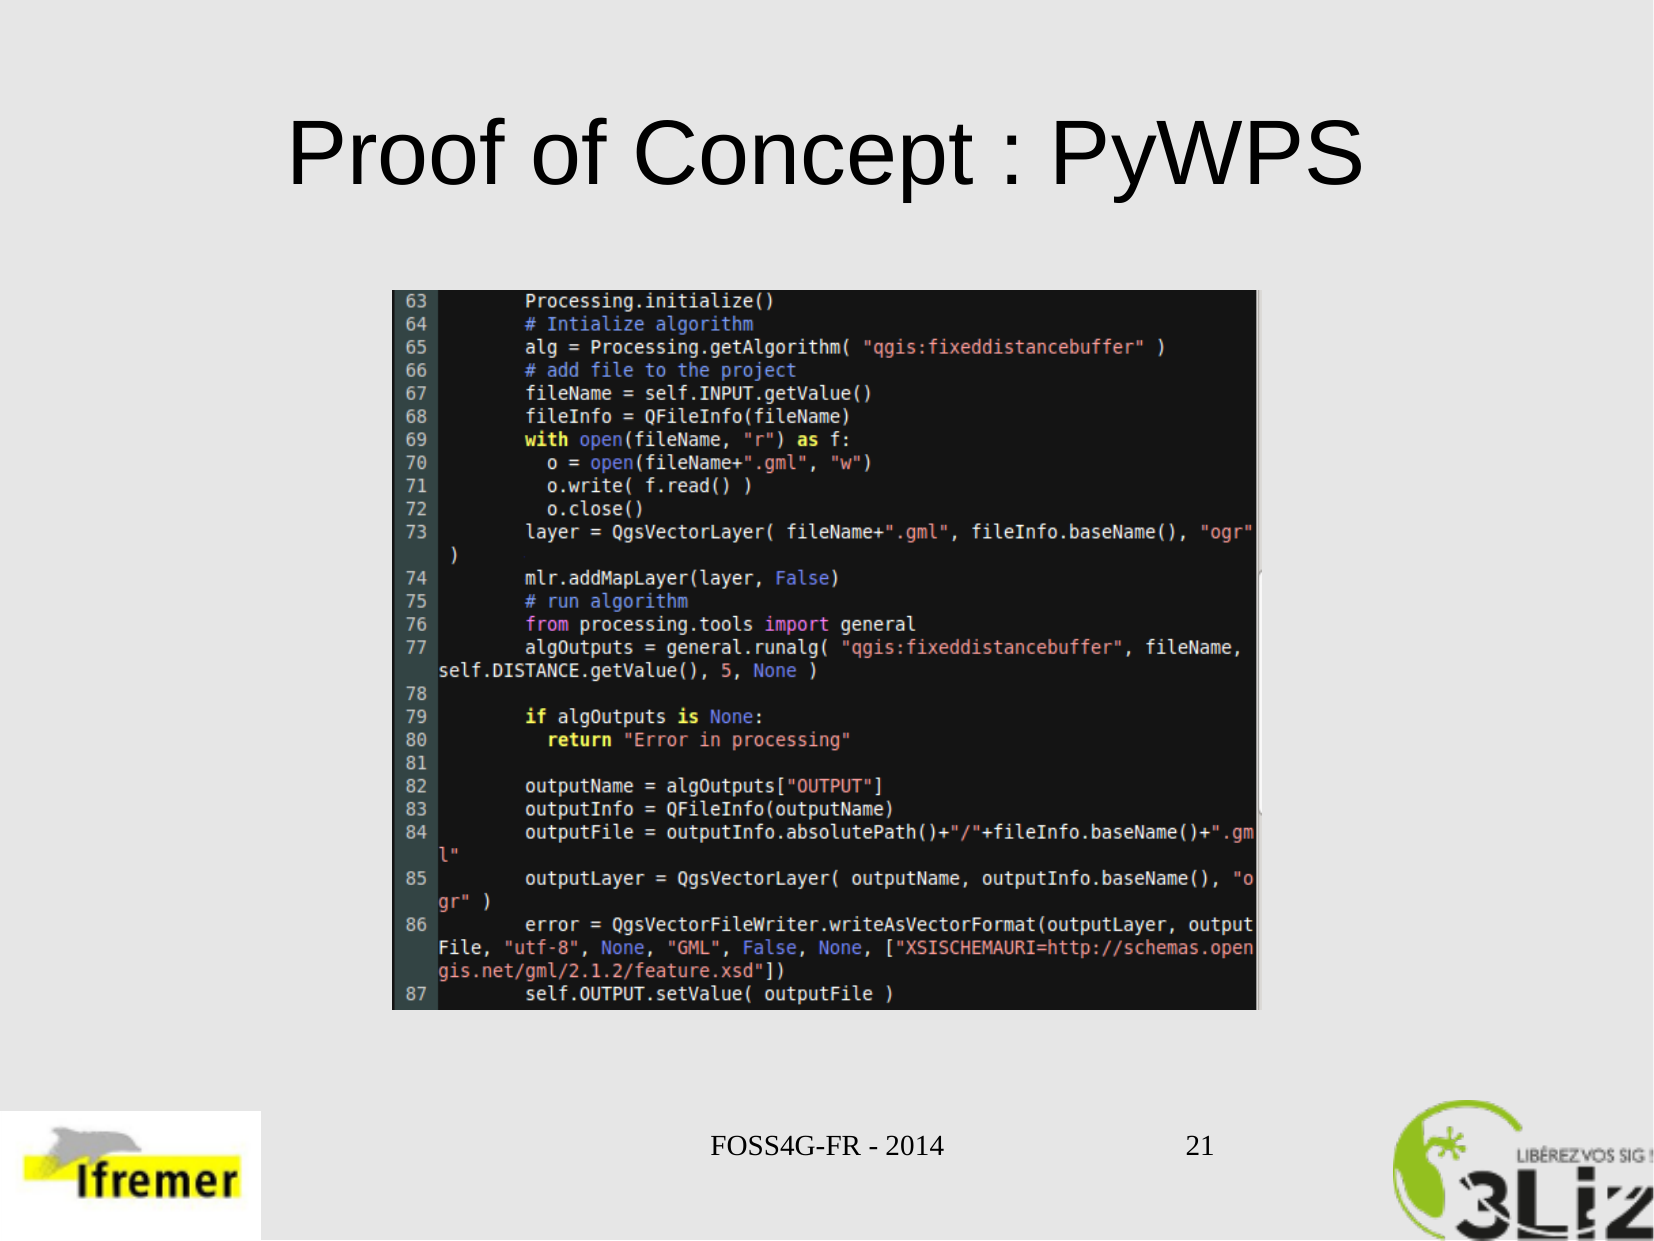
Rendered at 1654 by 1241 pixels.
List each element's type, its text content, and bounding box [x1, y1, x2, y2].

title Proof of Concept : PyWPS [82, 49, 1571, 257]
picture [392, 290, 1262, 1010]
picture [1393, 1100, 1654, 1241]
picture [0, 1111, 261, 1241]
